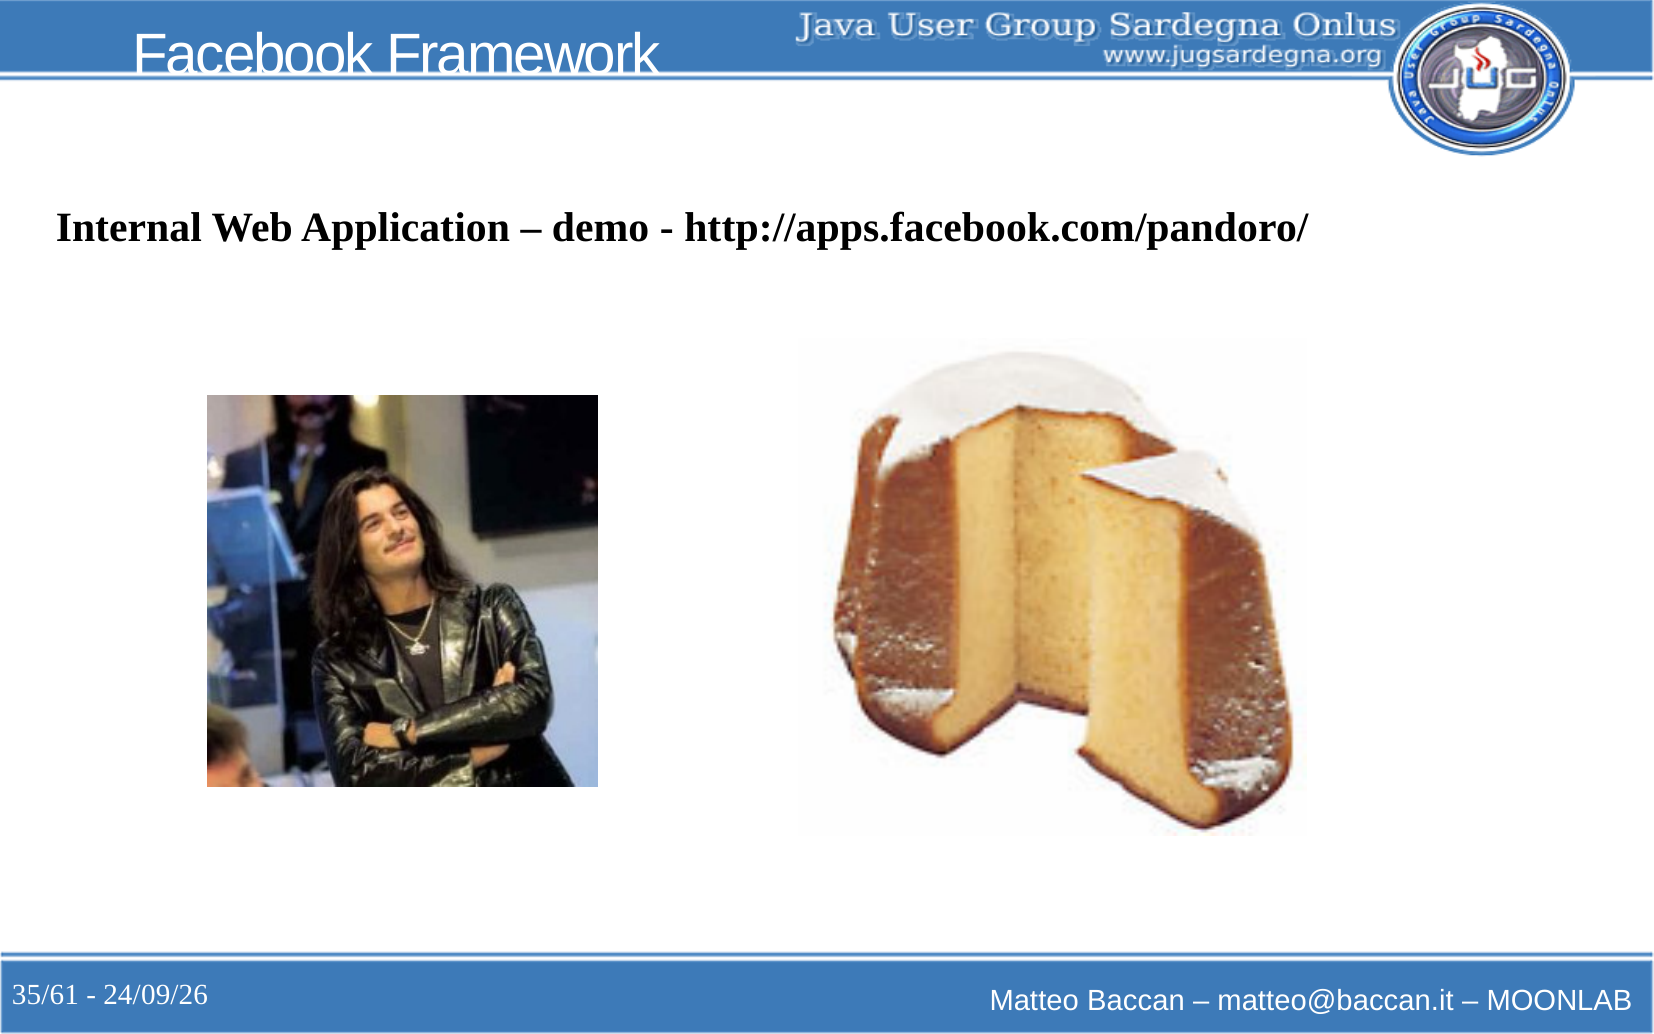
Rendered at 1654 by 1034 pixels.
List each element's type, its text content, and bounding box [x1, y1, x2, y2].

title Facebook Framework [132, 5, 1609, 103]
text_box Internal Web Application – demo - http://apps.facebook.com/pandoro/ [41, 173, 1623, 236]
picture [0, 0, 1654, 1034]
